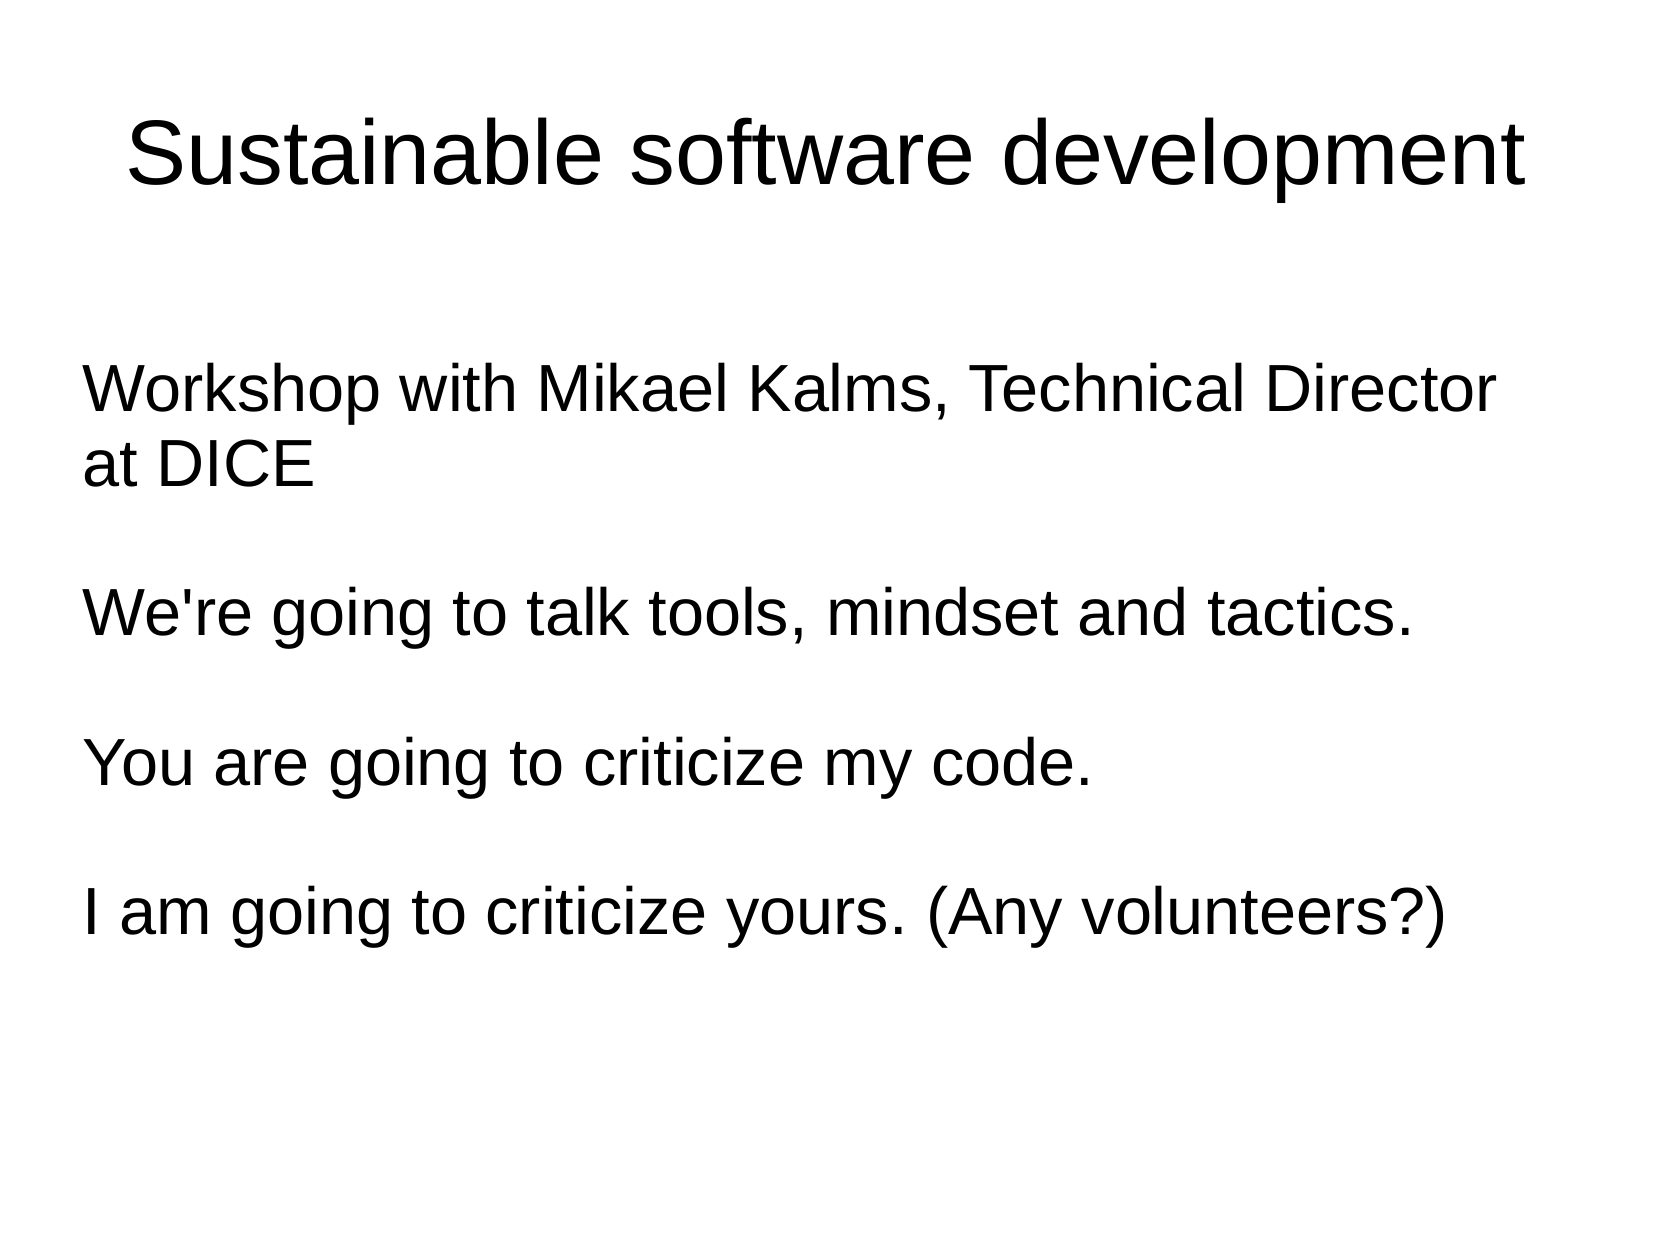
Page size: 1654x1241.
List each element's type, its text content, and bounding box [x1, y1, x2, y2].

title Sustainable software development [82, 49, 1571, 257]
subtitle Workshop with Mikael Kalms, Technical Director at DICE We're going to talk tools, mindset and tactics. You are going to criticize my code. I am going to criticize yours. (Any volunteers?) [82, 290, 1538, 1010]
